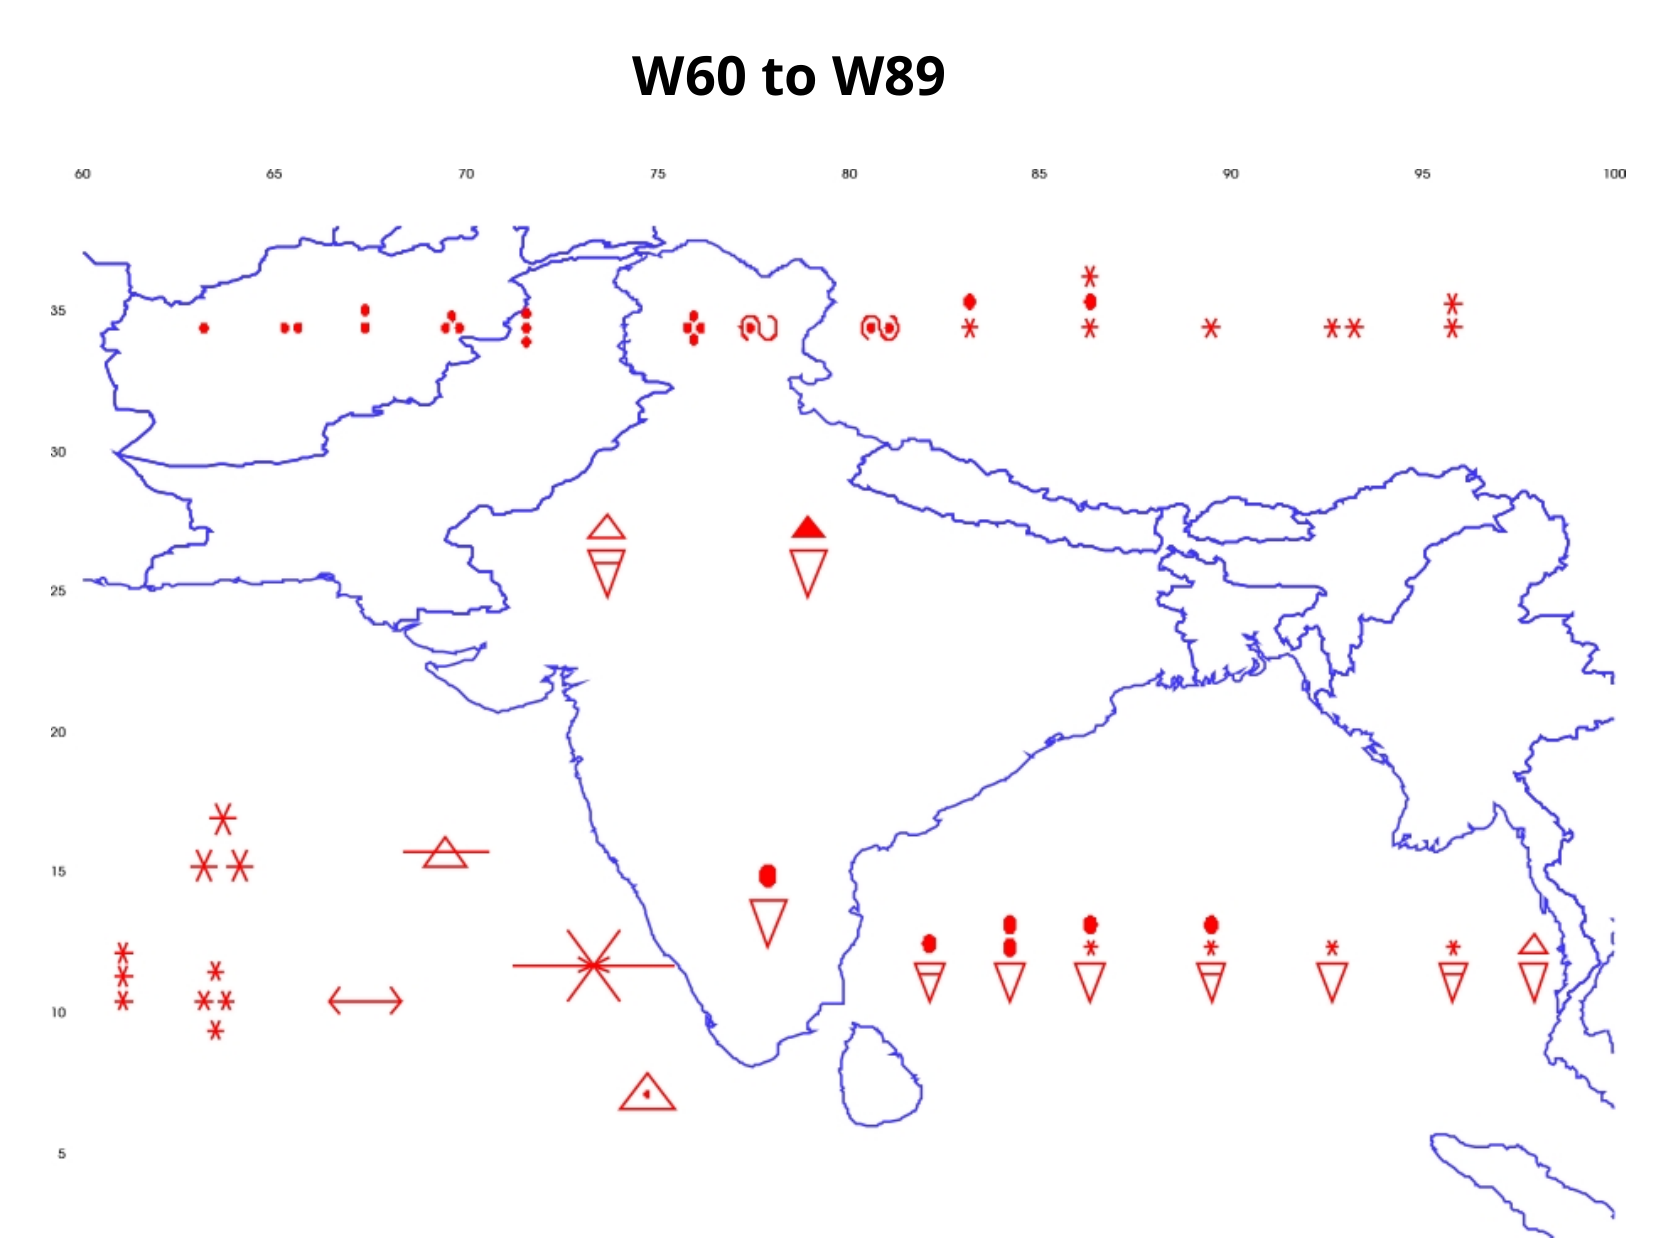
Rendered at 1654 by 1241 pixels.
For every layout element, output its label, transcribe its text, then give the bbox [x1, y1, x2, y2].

picture [51, 169, 1626, 1238]
text_box W60 to W89 [548, 29, 975, 120]
